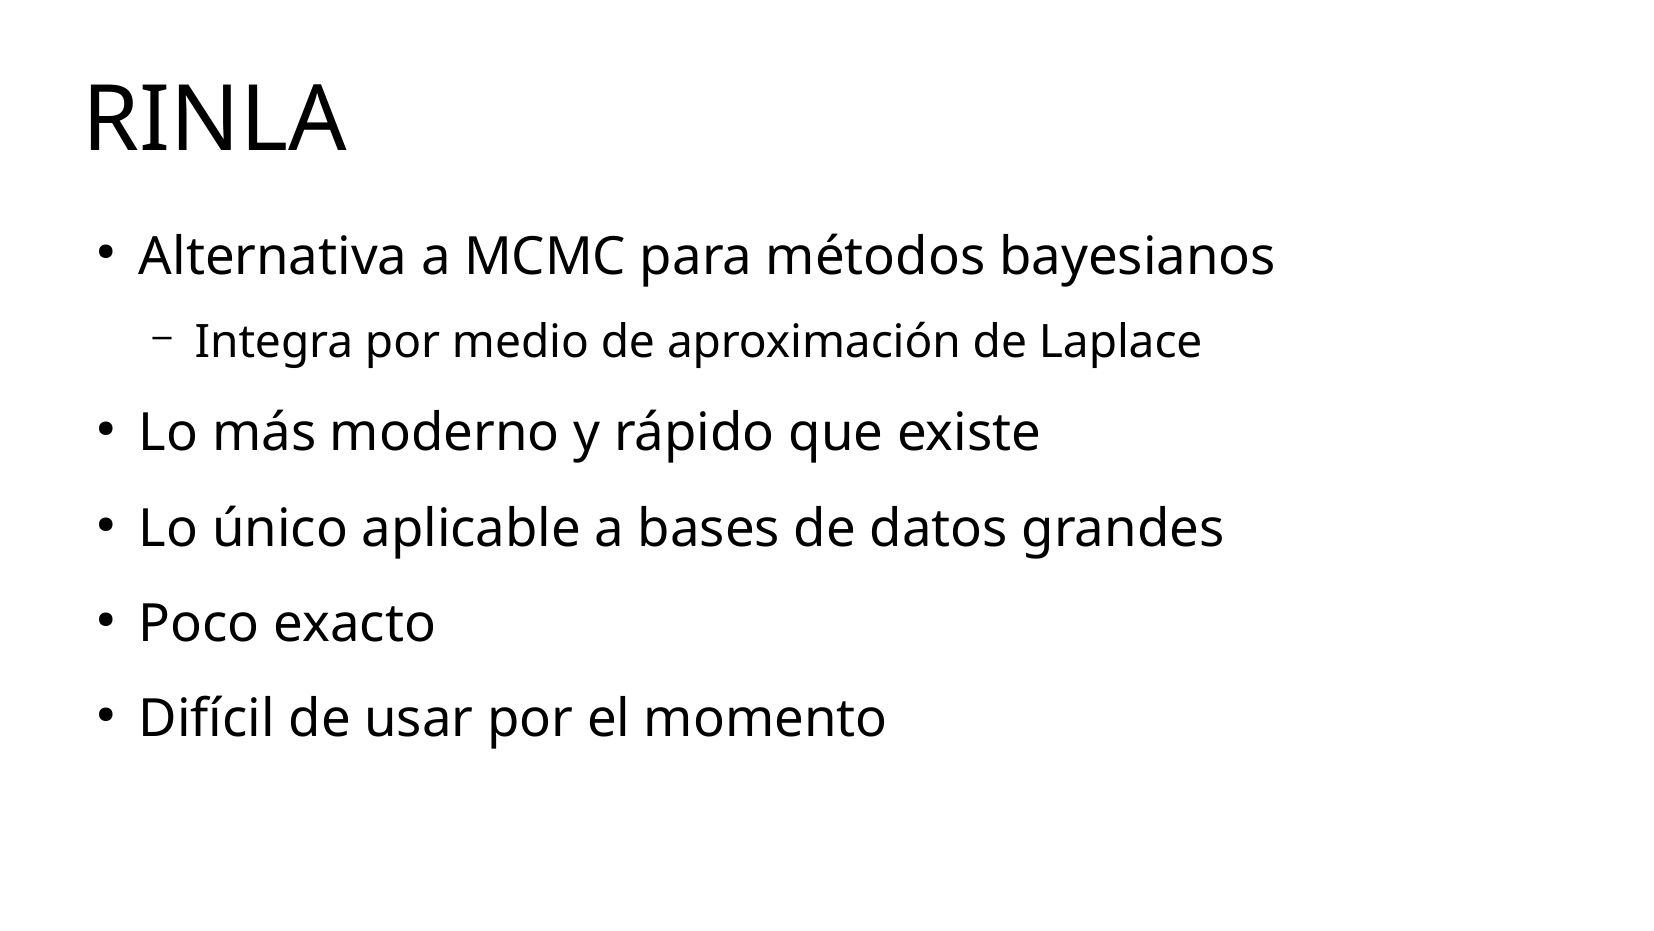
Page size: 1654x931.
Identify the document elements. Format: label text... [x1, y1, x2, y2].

list Alternativa a MCMC para métodos bayesianos Integra por medio de aproximación de Laplace Lo más moderno y rápido que existe Lo único aplicable a bases de datos grandes Poco exacto Difícil de usar por el momento [82, 217, 1571, 758]
title RINLA [82, 37, 1571, 193]
